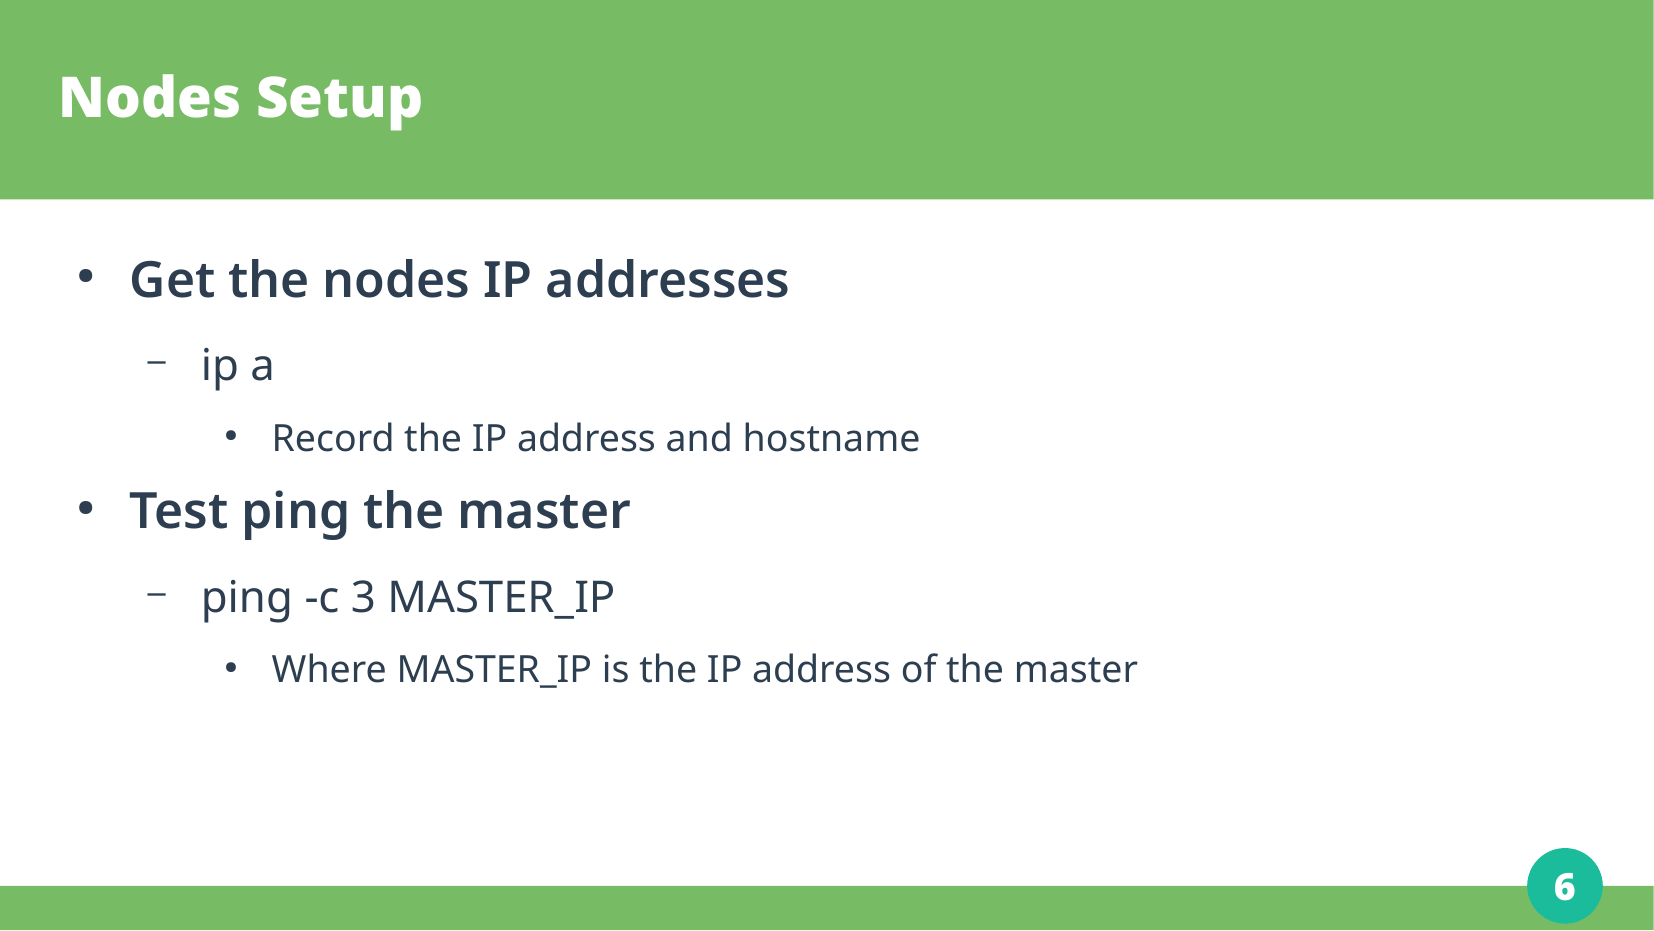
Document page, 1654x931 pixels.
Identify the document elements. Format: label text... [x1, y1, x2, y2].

list Get the nodes IP addresses ip a Record the IP address and hostname Test ping the master ping -c 3 MASTER_IP Where MASTER_IP is the IP address of the master [59, 243, 1595, 864]
title Nodes Setup [59, 37, 1595, 155]
